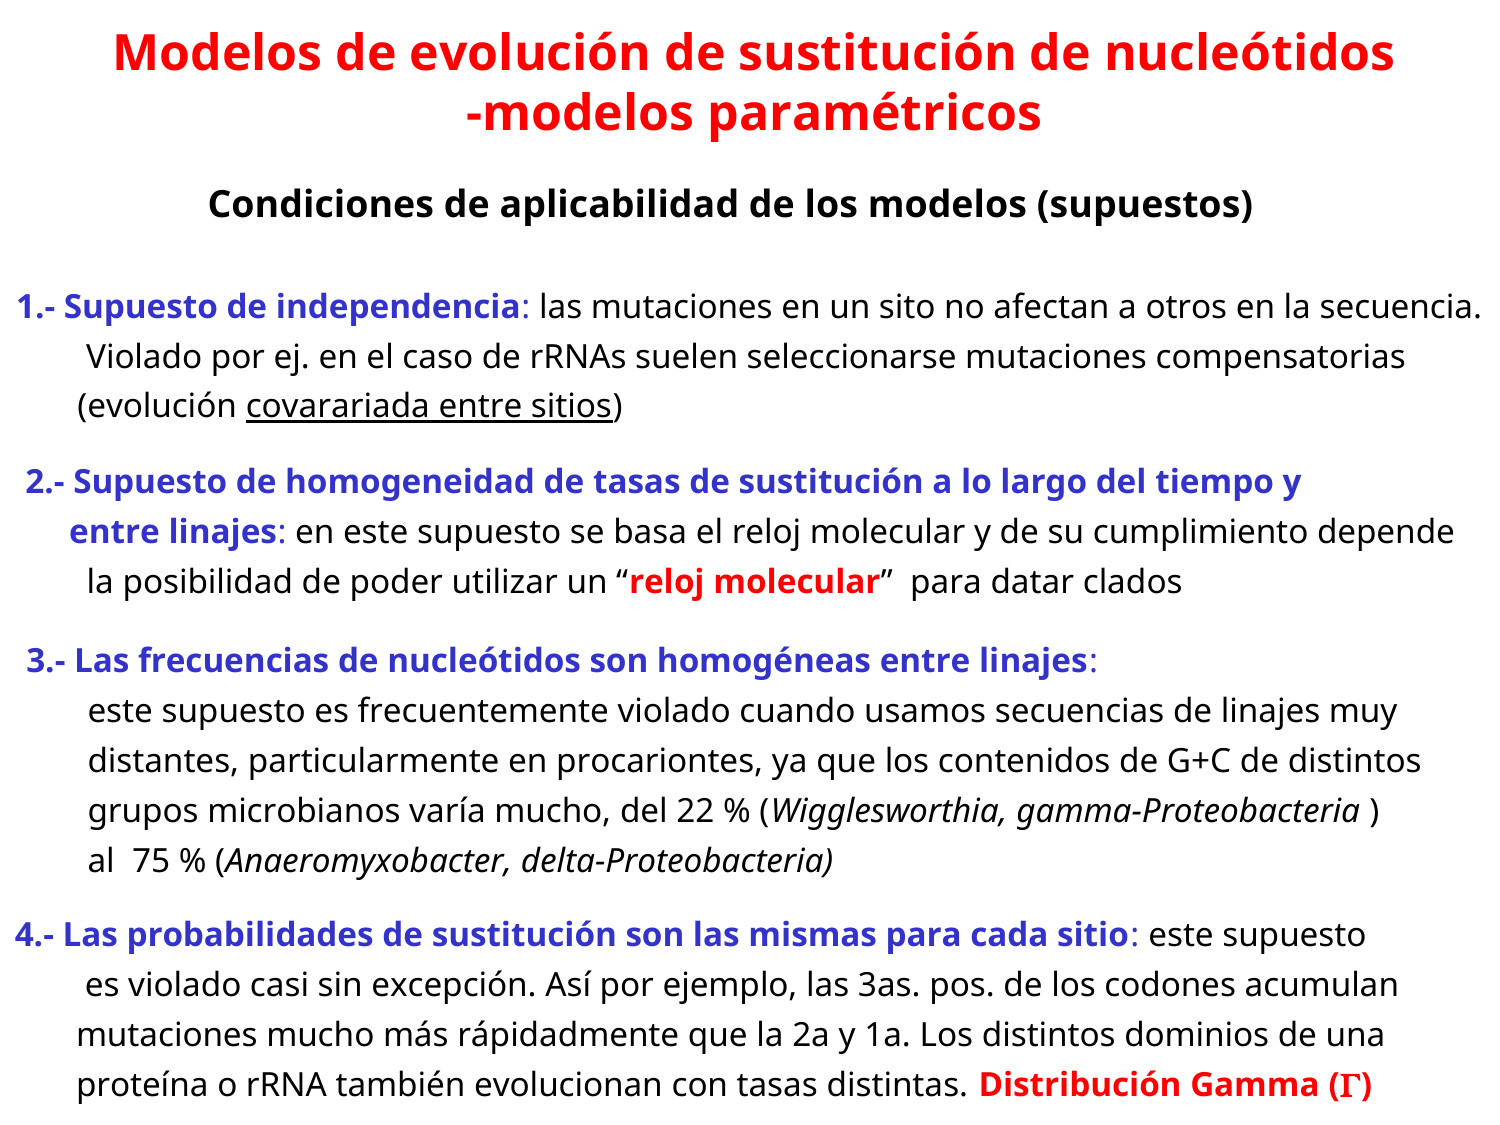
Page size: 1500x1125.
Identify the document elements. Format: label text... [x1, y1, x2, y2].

text_box 4.- Las probabilidades de sustitución son las mismas para cada sitio: este supuesto es violado casi sin excepción. Así por ejemplo, las 3as. pos. de los codones acumulan mutaciones mucho más rápidadmente que la 2a y 1a. Los distintos dominios de una proteína o rRNA también evolucionan con tasas distintas. Distribución Gamma () [0, 895, 1417, 1111]
text_box 1.- Supuesto de independencia: las mutaciones en un sito no afectan a otros en la secuencia. Violado por ej. en el caso de rRNAs suelen seleccionarse mutaciones compensatorias (evolución covarariada entre sitios) [1, 267, 1499, 433]
text_box Modelos de evolución de sustitución de nucleótidos -modelos paramétricos [97, 13, 1412, 149]
text_box 3.- Las frecuencias de nucleótidos son homogéneas entre linajes: este supuesto es frecuentemente violado cuando usamos secuencias de linajes muy distantes, particularmente en procariontes, ya que los contenidos de G+C de distintos grupos microbianos varía mucho, del 22 % (Wigglesworthia, gamma-Proteobacteria ) al 75 % (Anaeromyxobacter, delta-Proteobacteria) [11, 621, 1448, 887]
text_box Condiciones de aplicabilidad de los modelos (supuestos) [192, 172, 1270, 234]
text_box 2.- Supuesto de homogeneidad de tasas de sustitución a lo largo del tiempo y entre linajes: en este supuesto se basa el reloj molecular y de su cumplimiento depende la posibilidad de poder utilizar un “reloj molecular” para datar clados [10, 442, 1473, 608]
